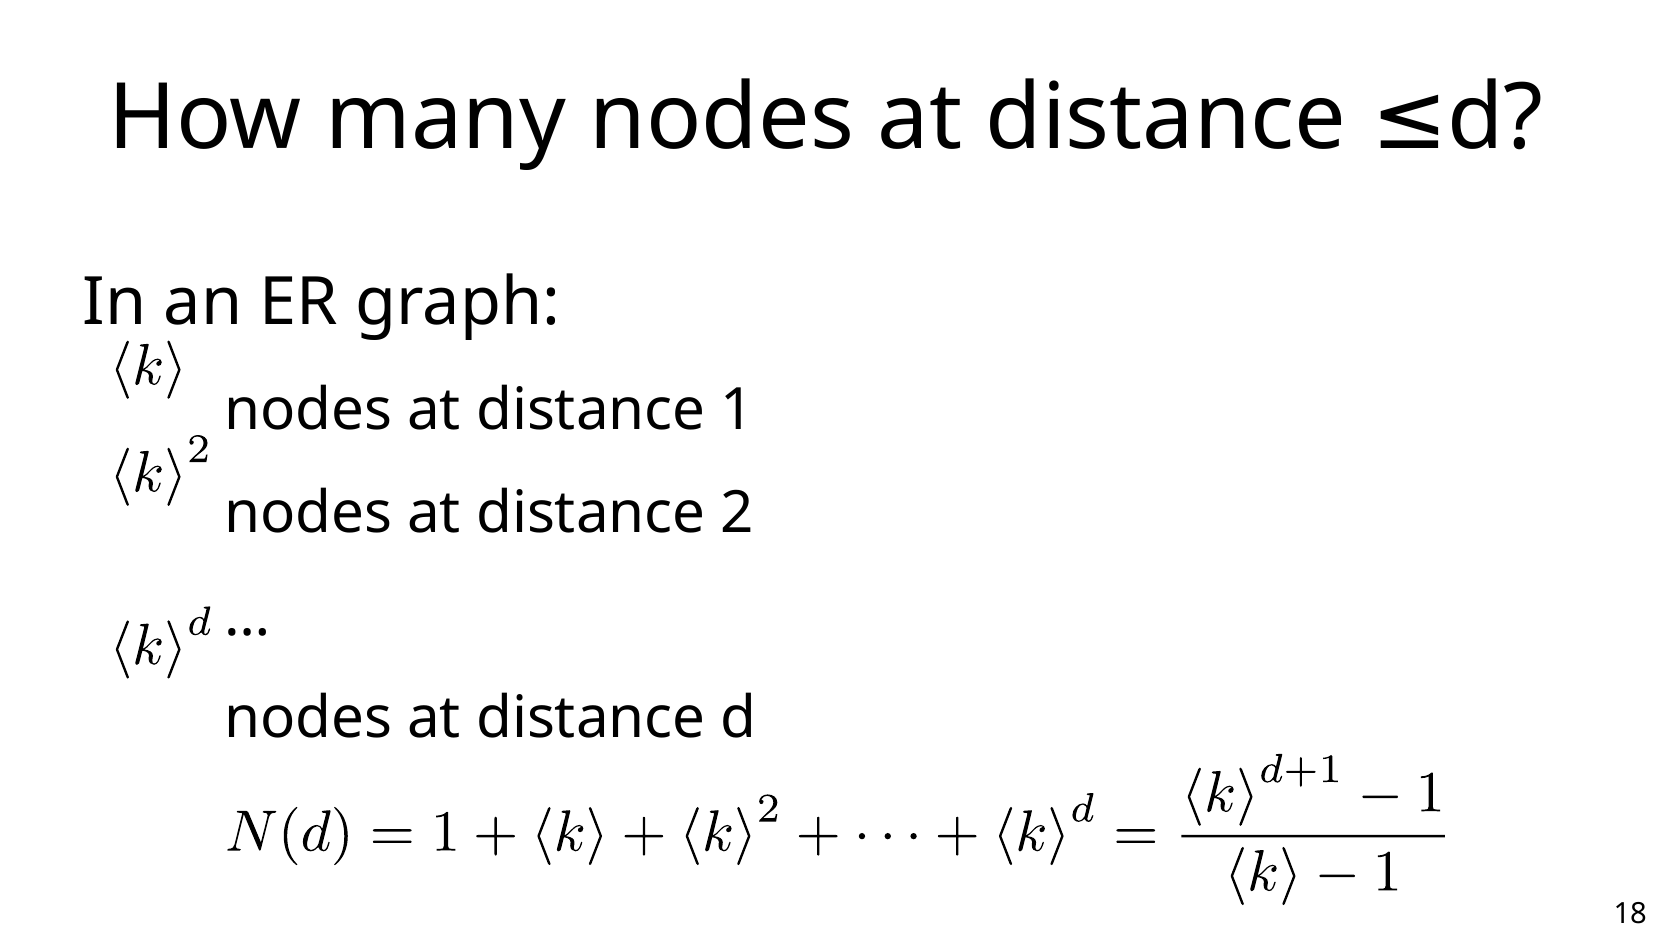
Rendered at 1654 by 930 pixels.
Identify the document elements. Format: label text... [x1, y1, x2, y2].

text_box [225, 753, 1445, 906]
text_box [109, 606, 212, 679]
title How many nodes at distance ≤d? [82, 1, 1571, 225]
list In an ER graph: nodes at distance 1 nodes at distance 2 … nodes at distance d [82, 252, 1571, 793]
text_box [109, 340, 187, 399]
text_box [109, 435, 211, 506]
